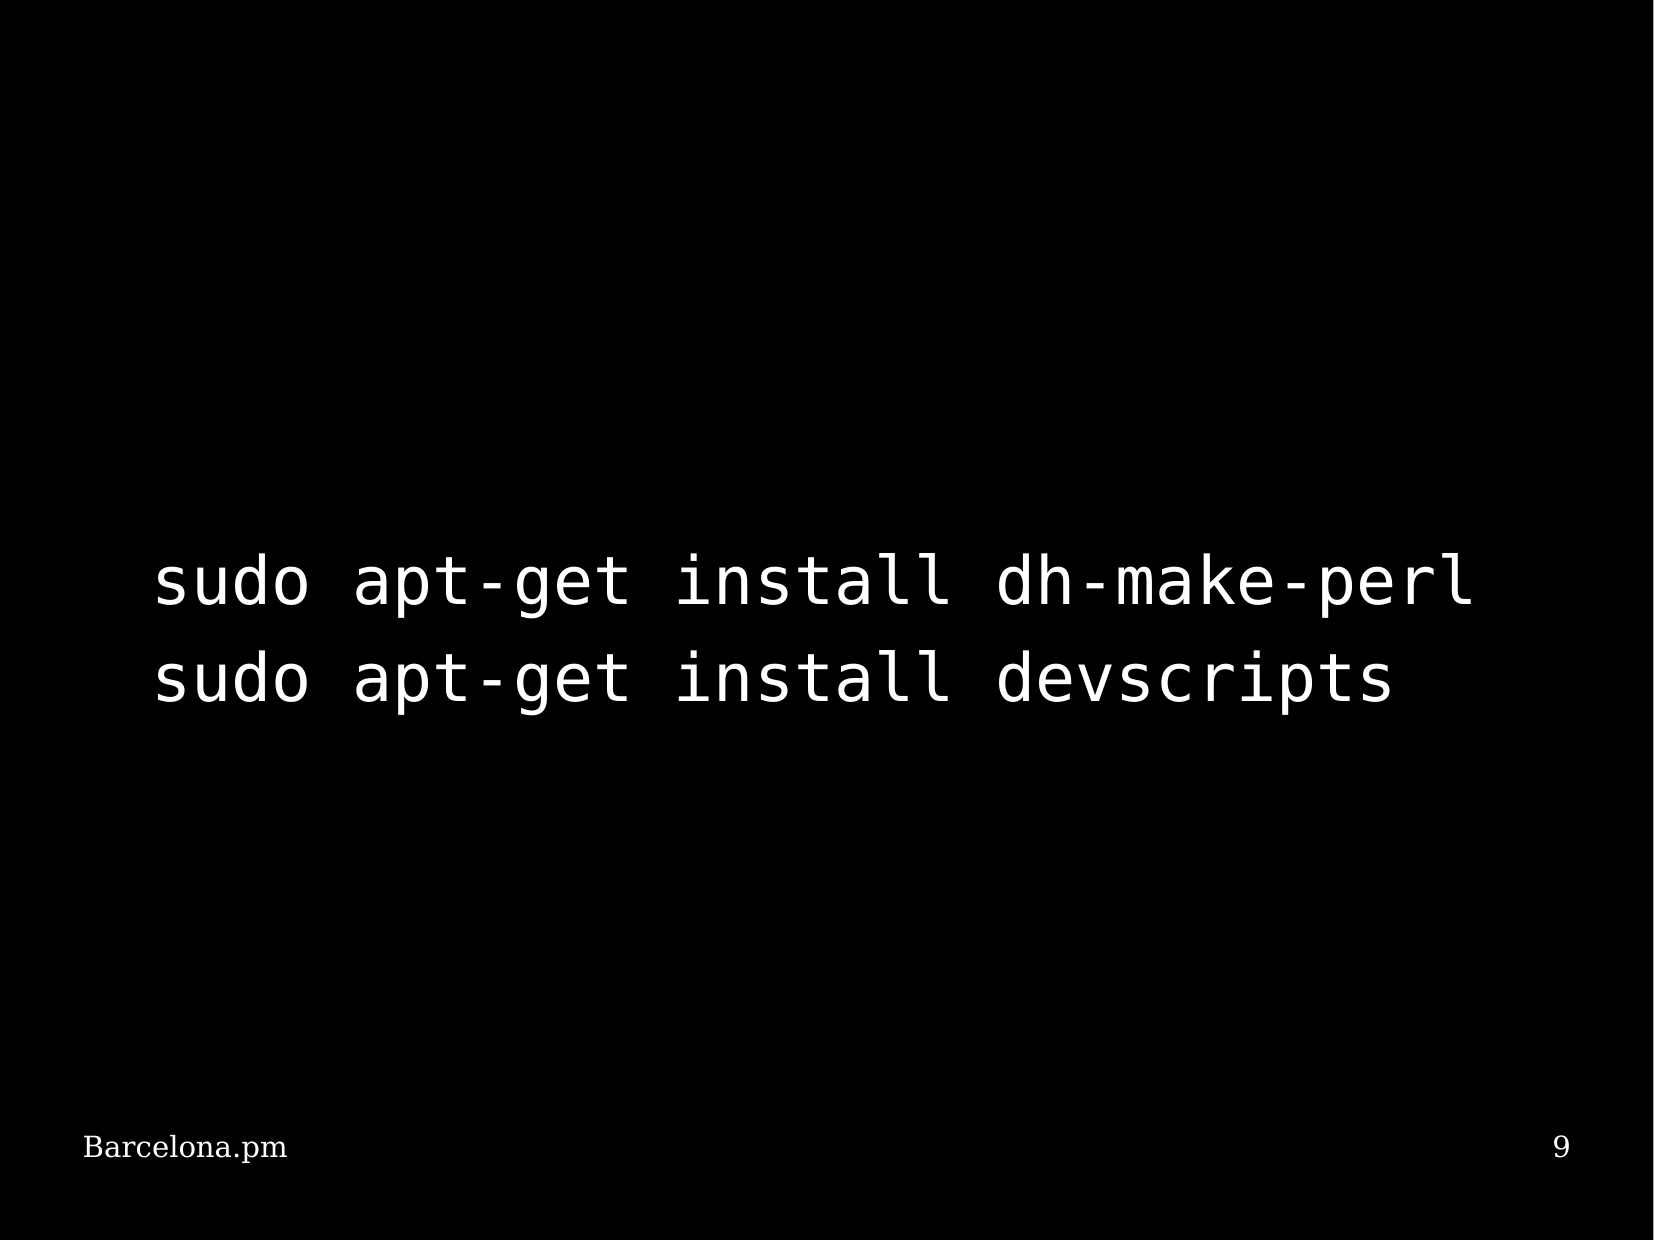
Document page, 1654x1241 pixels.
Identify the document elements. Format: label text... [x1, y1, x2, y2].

title sudo apt-get install dh-make-perl sudo apt-get install devscripts [151, 428, 1503, 813]
